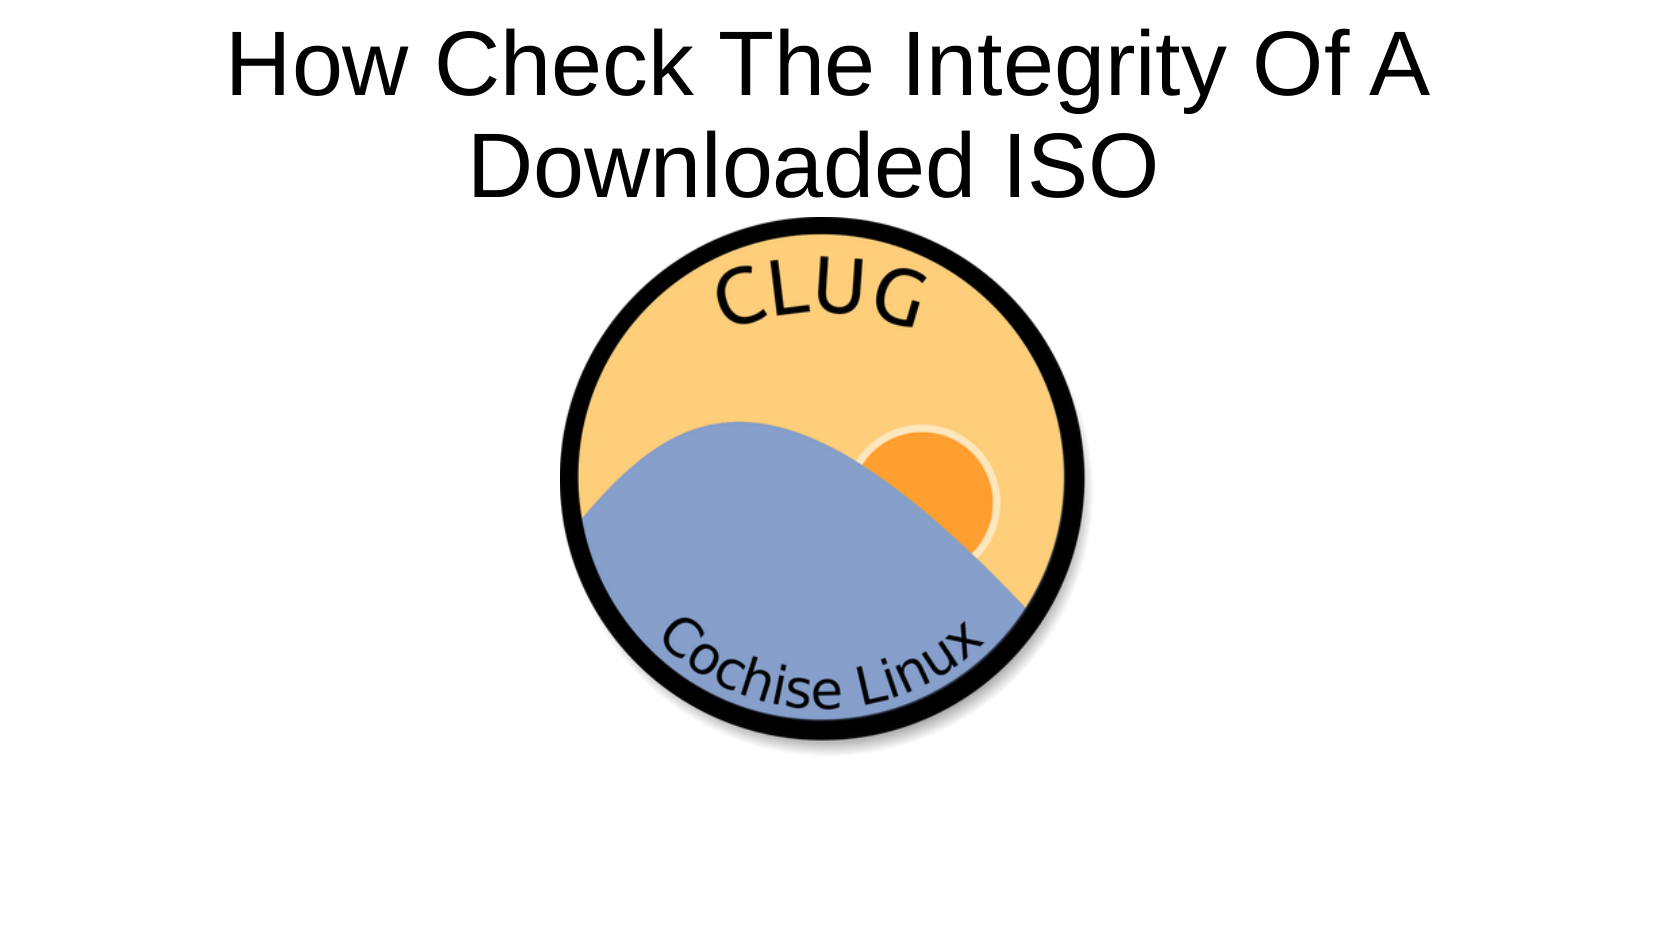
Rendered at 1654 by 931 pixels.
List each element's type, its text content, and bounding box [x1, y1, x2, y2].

title How Check The Integrity Of A Downloaded ISO [82, 12, 1571, 218]
picture [560, 217, 1094, 758]
